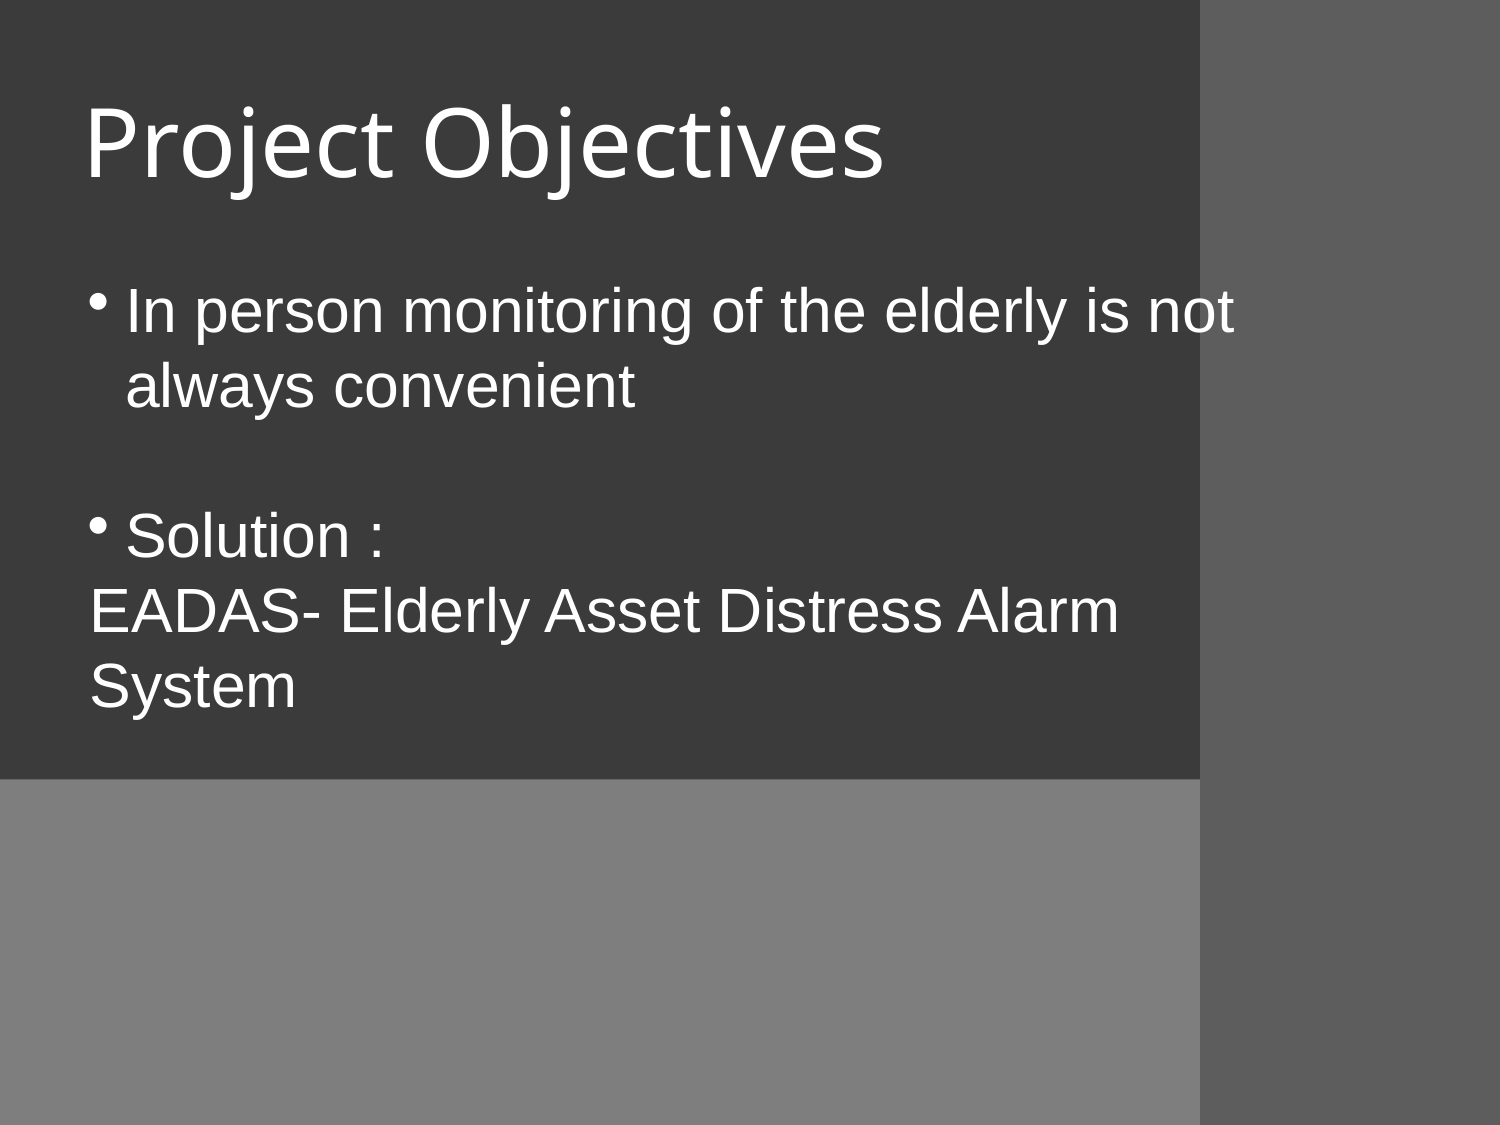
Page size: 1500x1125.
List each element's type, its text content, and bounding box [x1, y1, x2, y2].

text_box In person monitoring of the elderly is not always convenient Solution : EADAS- Elderly Asset Distress Alarm System [74, 262, 1300, 1005]
text_box Project Objectives [74, 45, 1300, 233]
